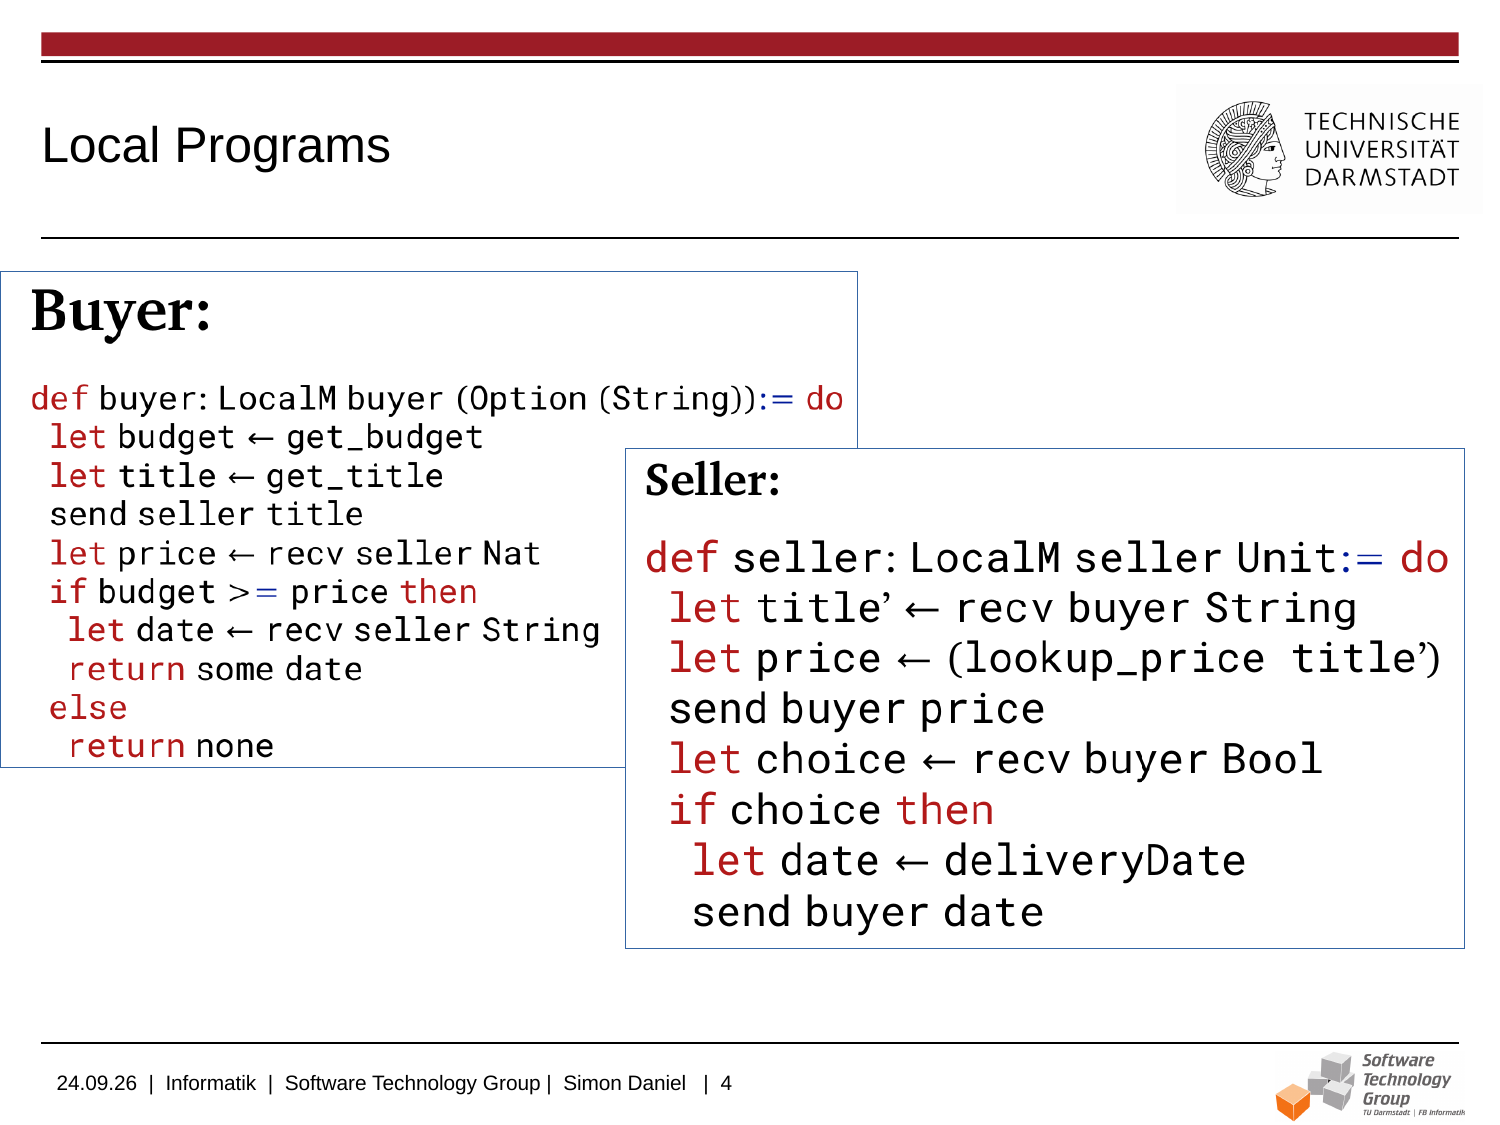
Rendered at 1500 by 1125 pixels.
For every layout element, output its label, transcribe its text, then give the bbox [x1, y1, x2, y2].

title Local Programs [41, 70, 1131, 221]
picture [0, 271, 1465, 949]
picture [1275, 1051, 1465, 1122]
